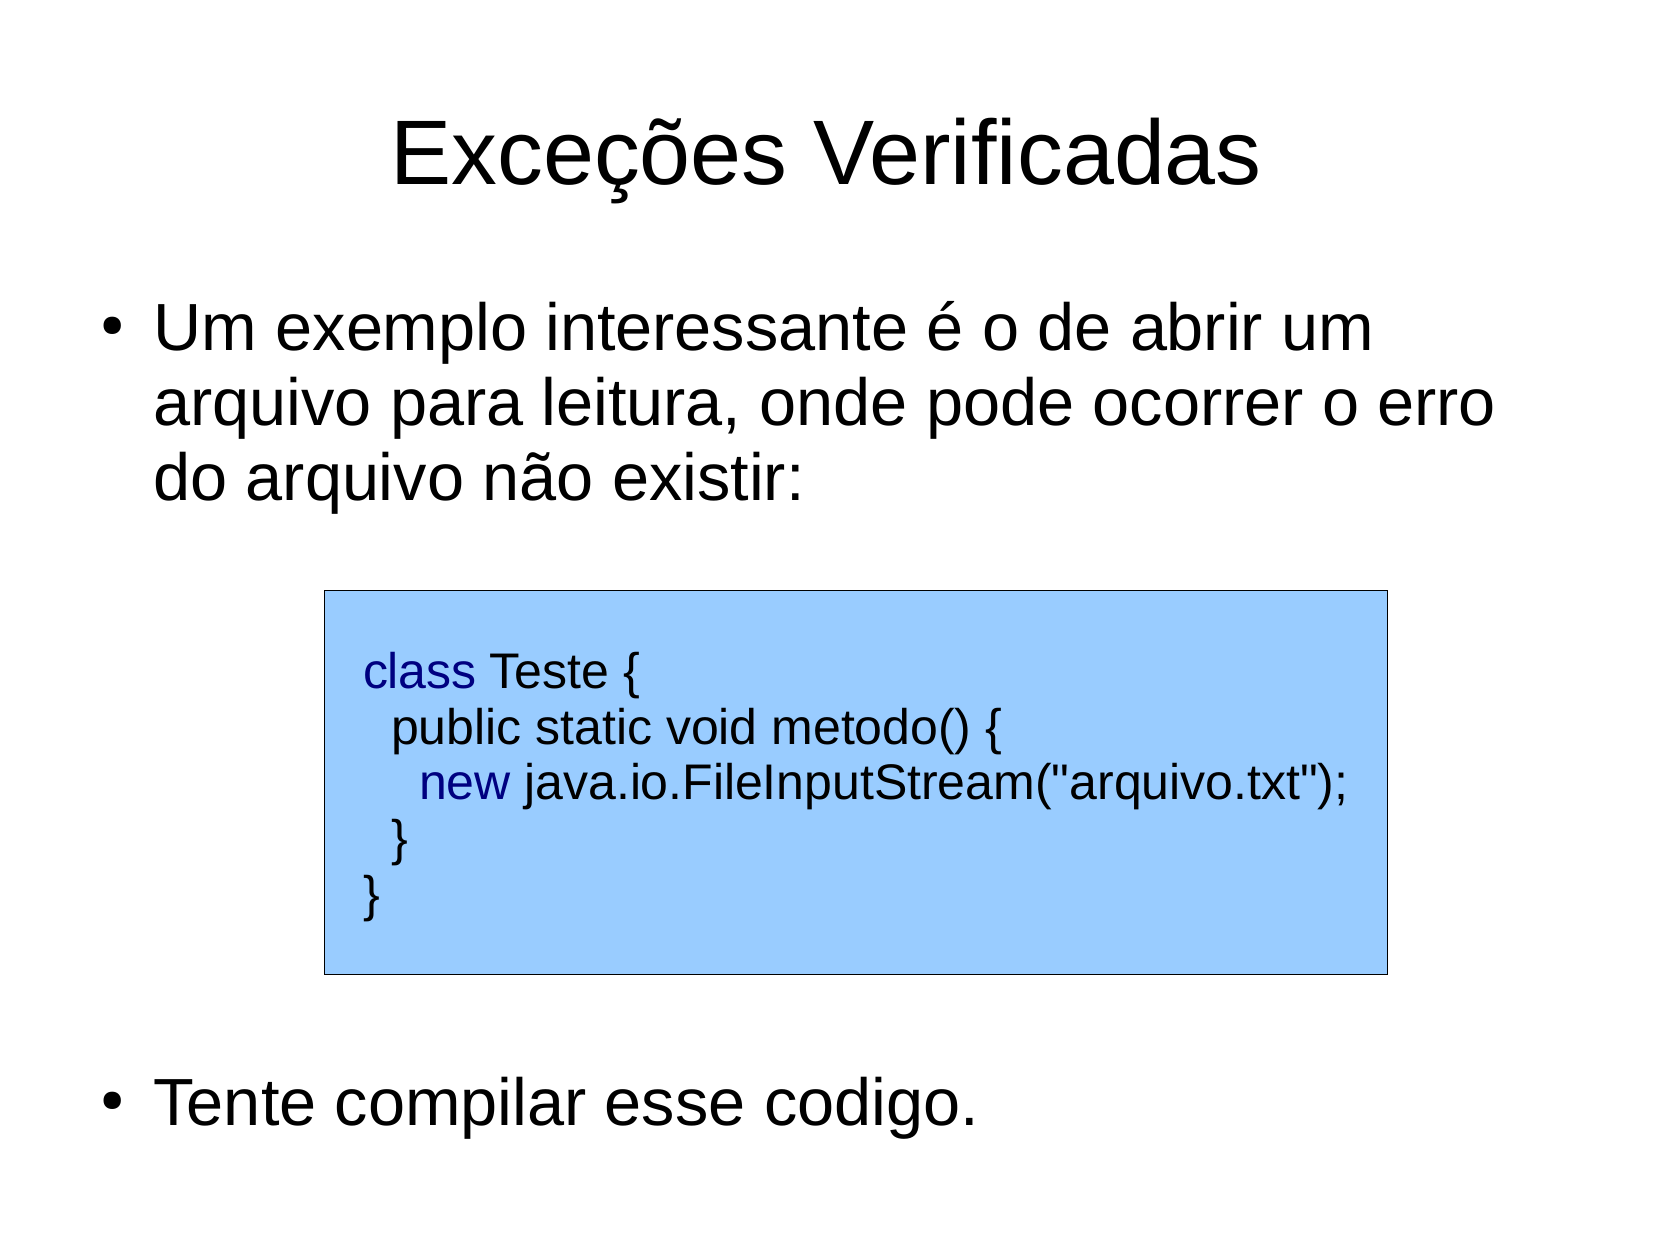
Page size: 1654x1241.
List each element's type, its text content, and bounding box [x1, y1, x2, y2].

title Exceções Verificadas [82, 49, 1571, 257]
text_box class Teste { public static void metodo() { new java.io.FileInputStream("arquivo.txt"); } } [324, 590, 1388, 975]
list Um exemplo interessante é o de abrir um arquivo para leitura, onde pode ocorrer o erro do arquivo não existir: Tente compilar esse codigo. [82, 290, 1571, 1140]
